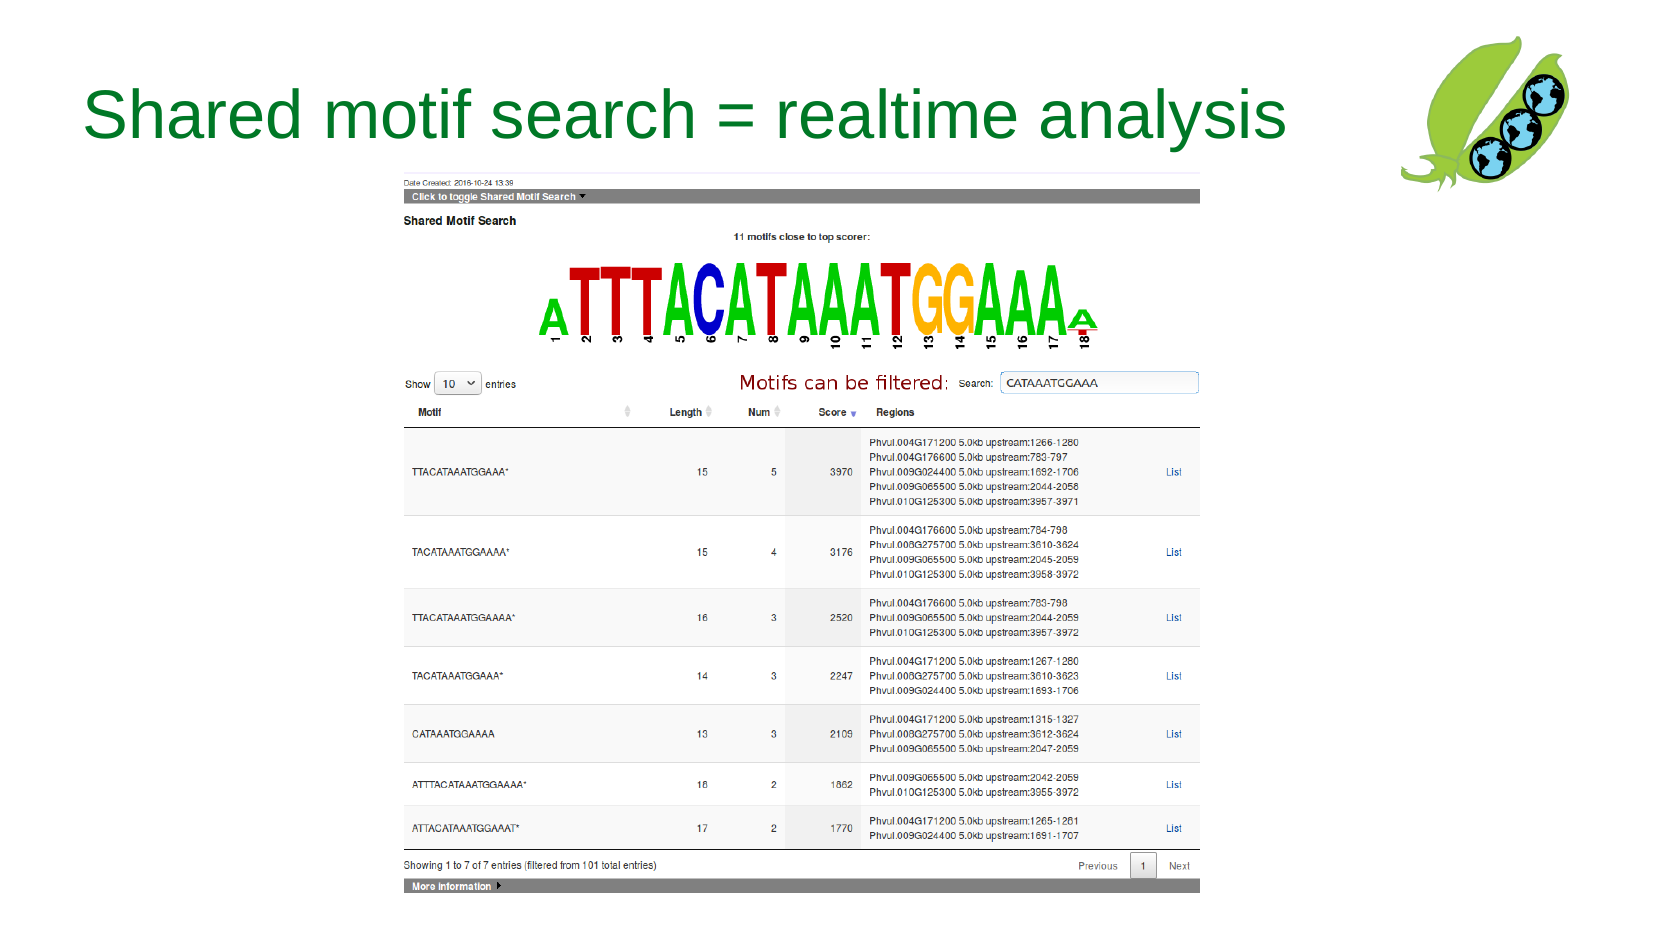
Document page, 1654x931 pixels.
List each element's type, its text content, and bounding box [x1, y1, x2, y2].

picture [395, 172, 1208, 901]
title Shared motif search = realtime analysis [82, 37, 1571, 193]
